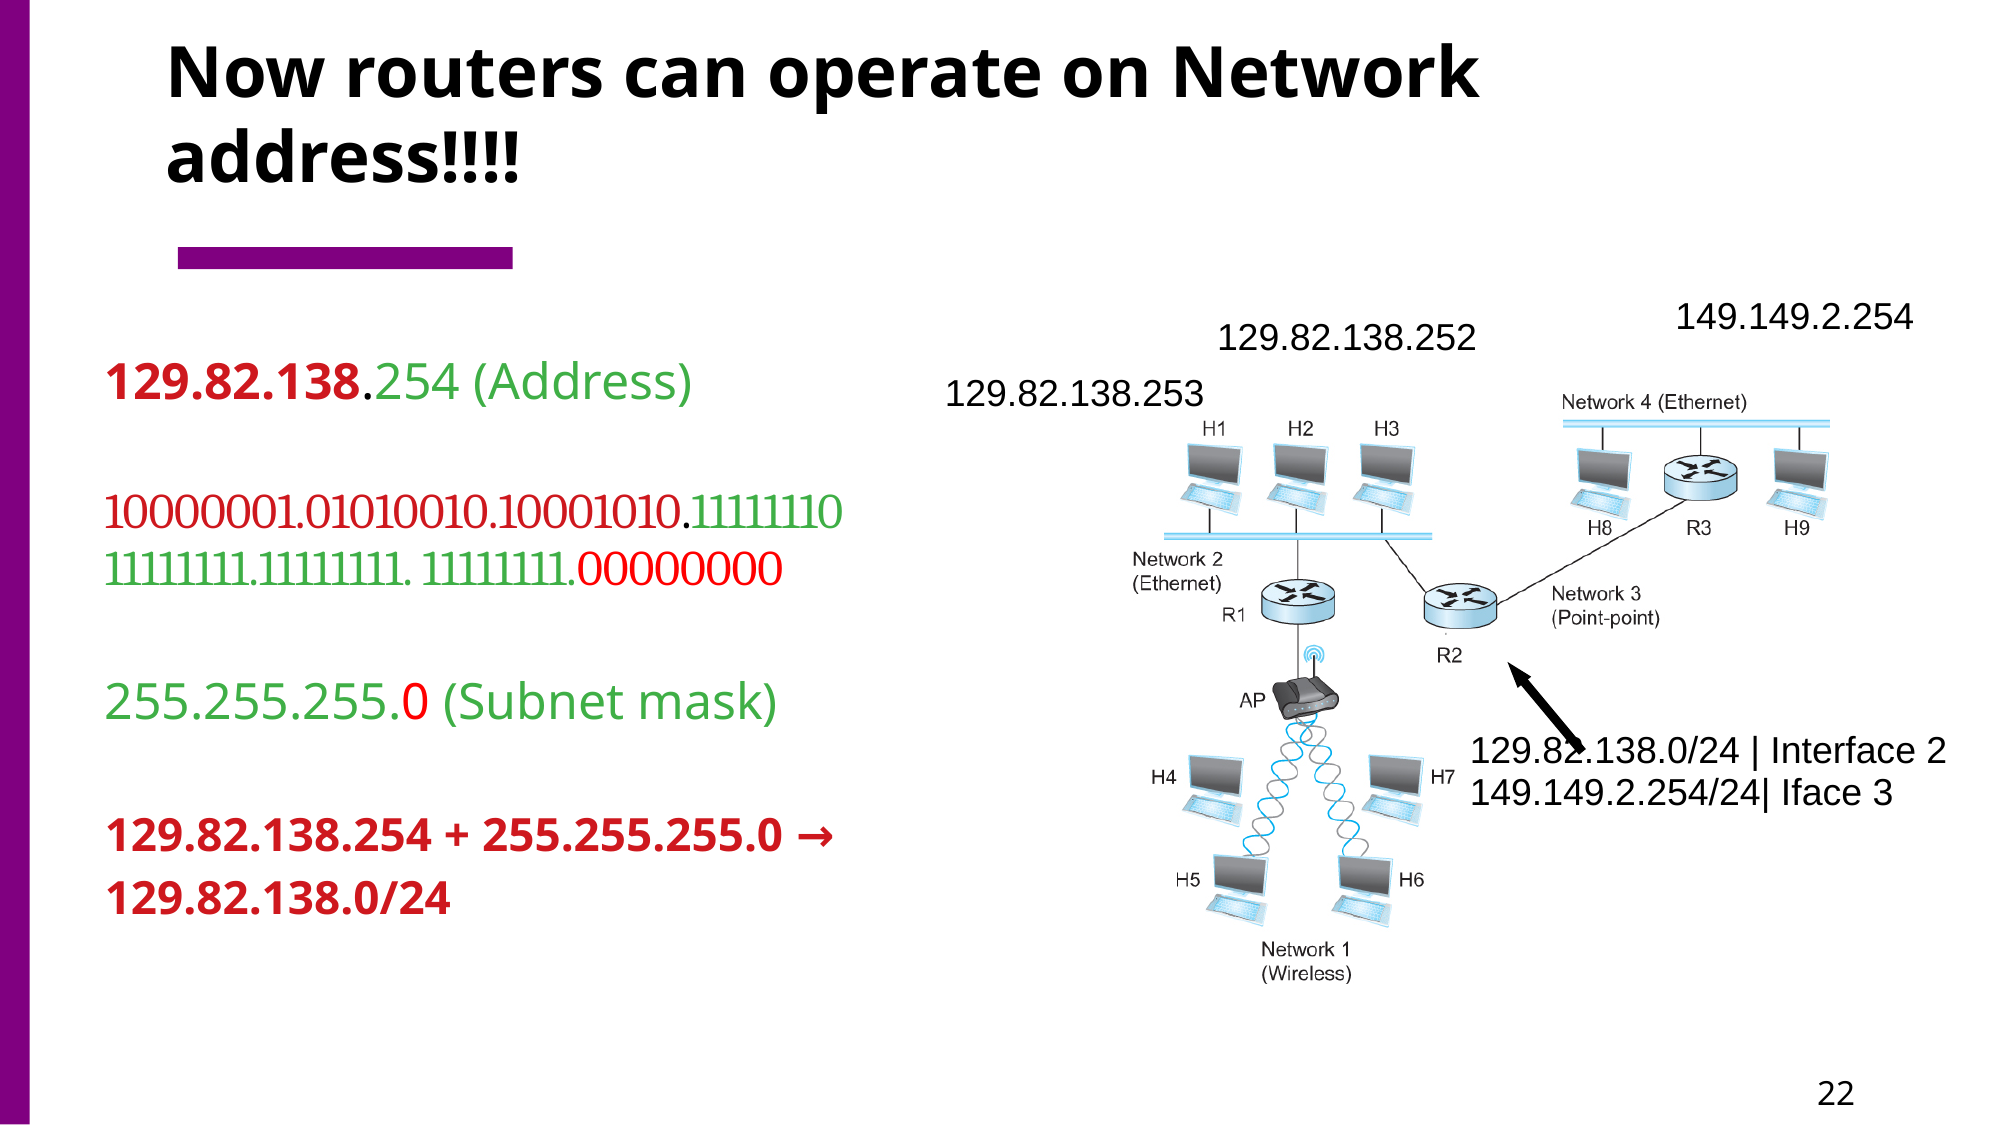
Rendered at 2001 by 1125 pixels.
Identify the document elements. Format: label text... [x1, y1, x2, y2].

text_box 129.82.138.254 (Address) 10000001.01010010.10001010.11111110 11111111.11111111. 11111111.00000000 255.255.255.0 (Subnet mask) 129.82.138.254 + 255.255.255.0 → 129.82.138.0/24 [90, 339, 1111, 1010]
text_box 129.82.138.252 [1202, 308, 1492, 366]
text_box 129.82.138.253 [1111, 365, 1220, 423]
text_box 129.82.138.0/24 | Interface 2 149.149.2.254/24| Iface 3 [1455, 721, 1988, 863]
text_box Now routers can operate on Network address!!!! [151, 0, 1849, 212]
picture [1132, 391, 1830, 984]
text_box 149.149.2.254 [1660, 288, 1951, 346]
